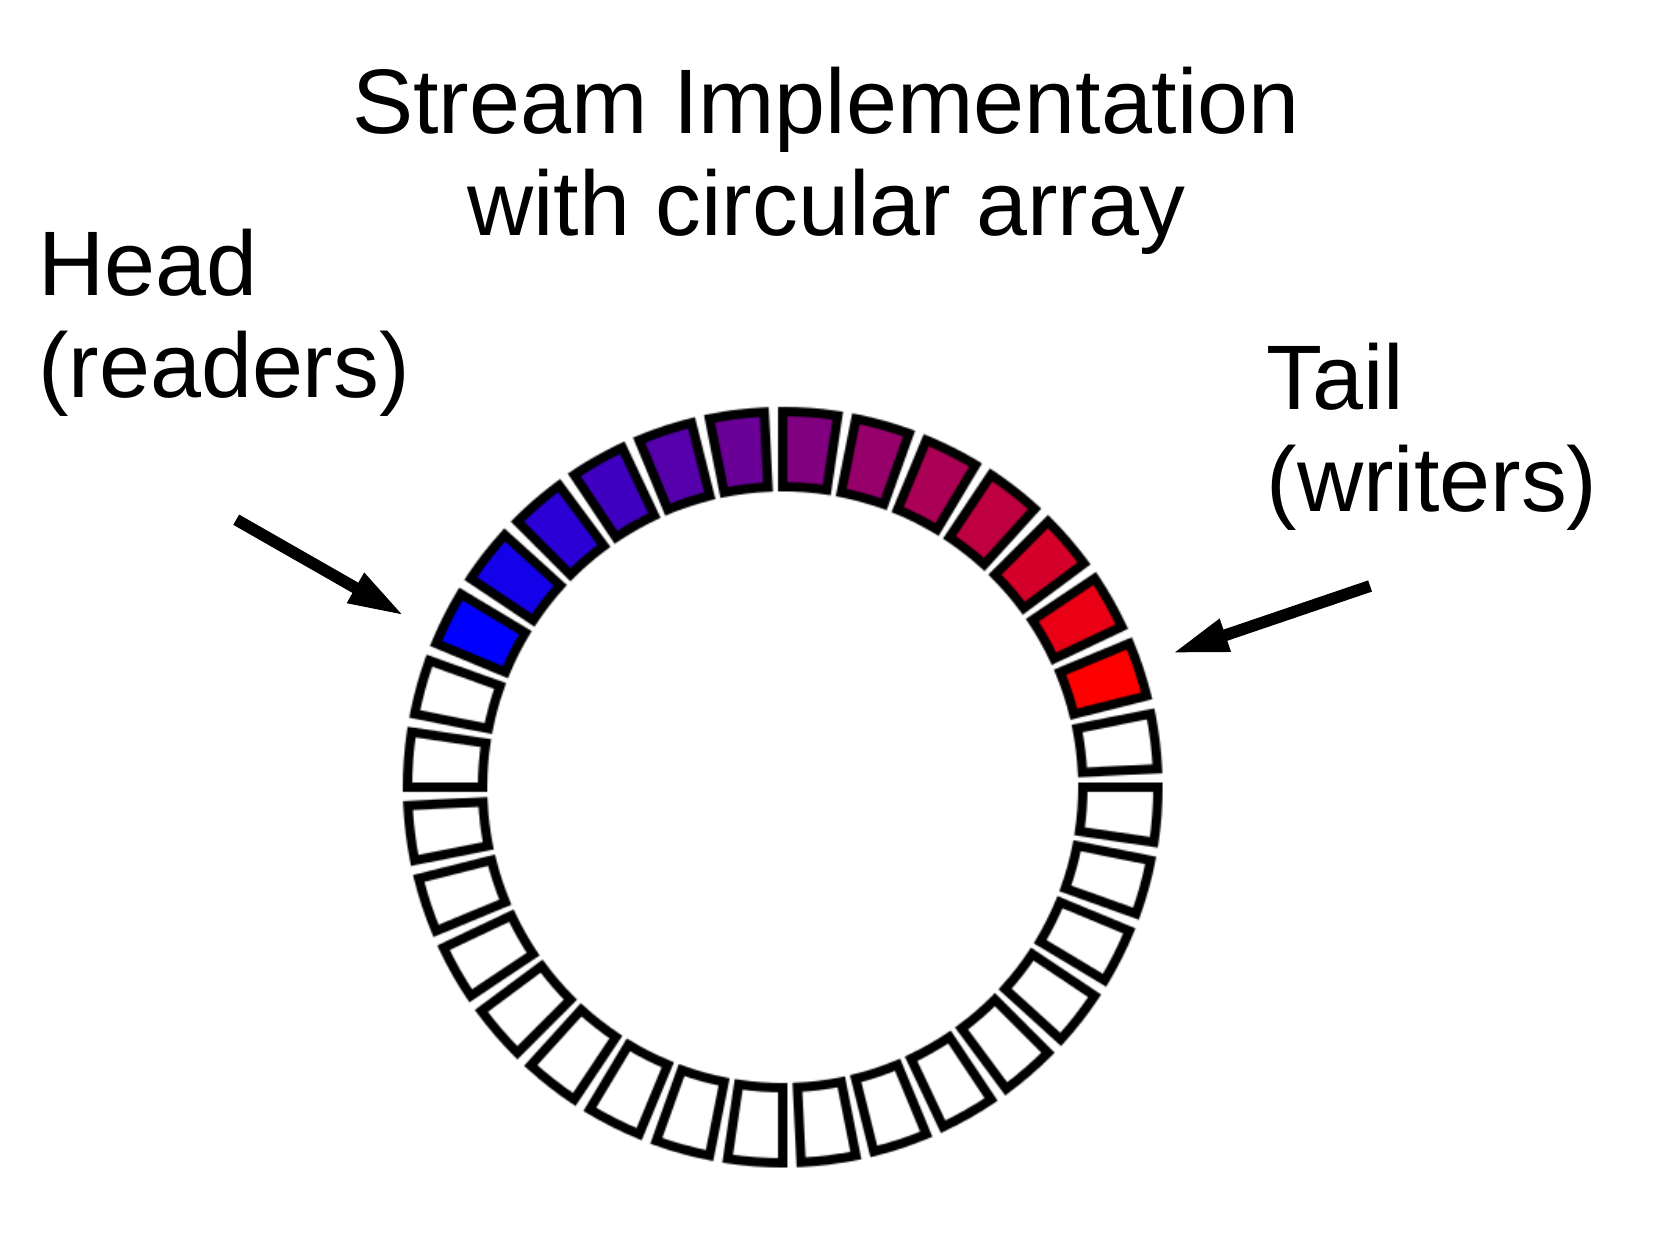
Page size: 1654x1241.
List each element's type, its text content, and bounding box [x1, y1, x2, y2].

title Stream Implementation with circular array [82, 49, 1571, 257]
text_box Head (readers) [23, 204, 461, 528]
text_box Tail (writers) [1251, 318, 1619, 567]
picture [314, 318, 1252, 1241]
